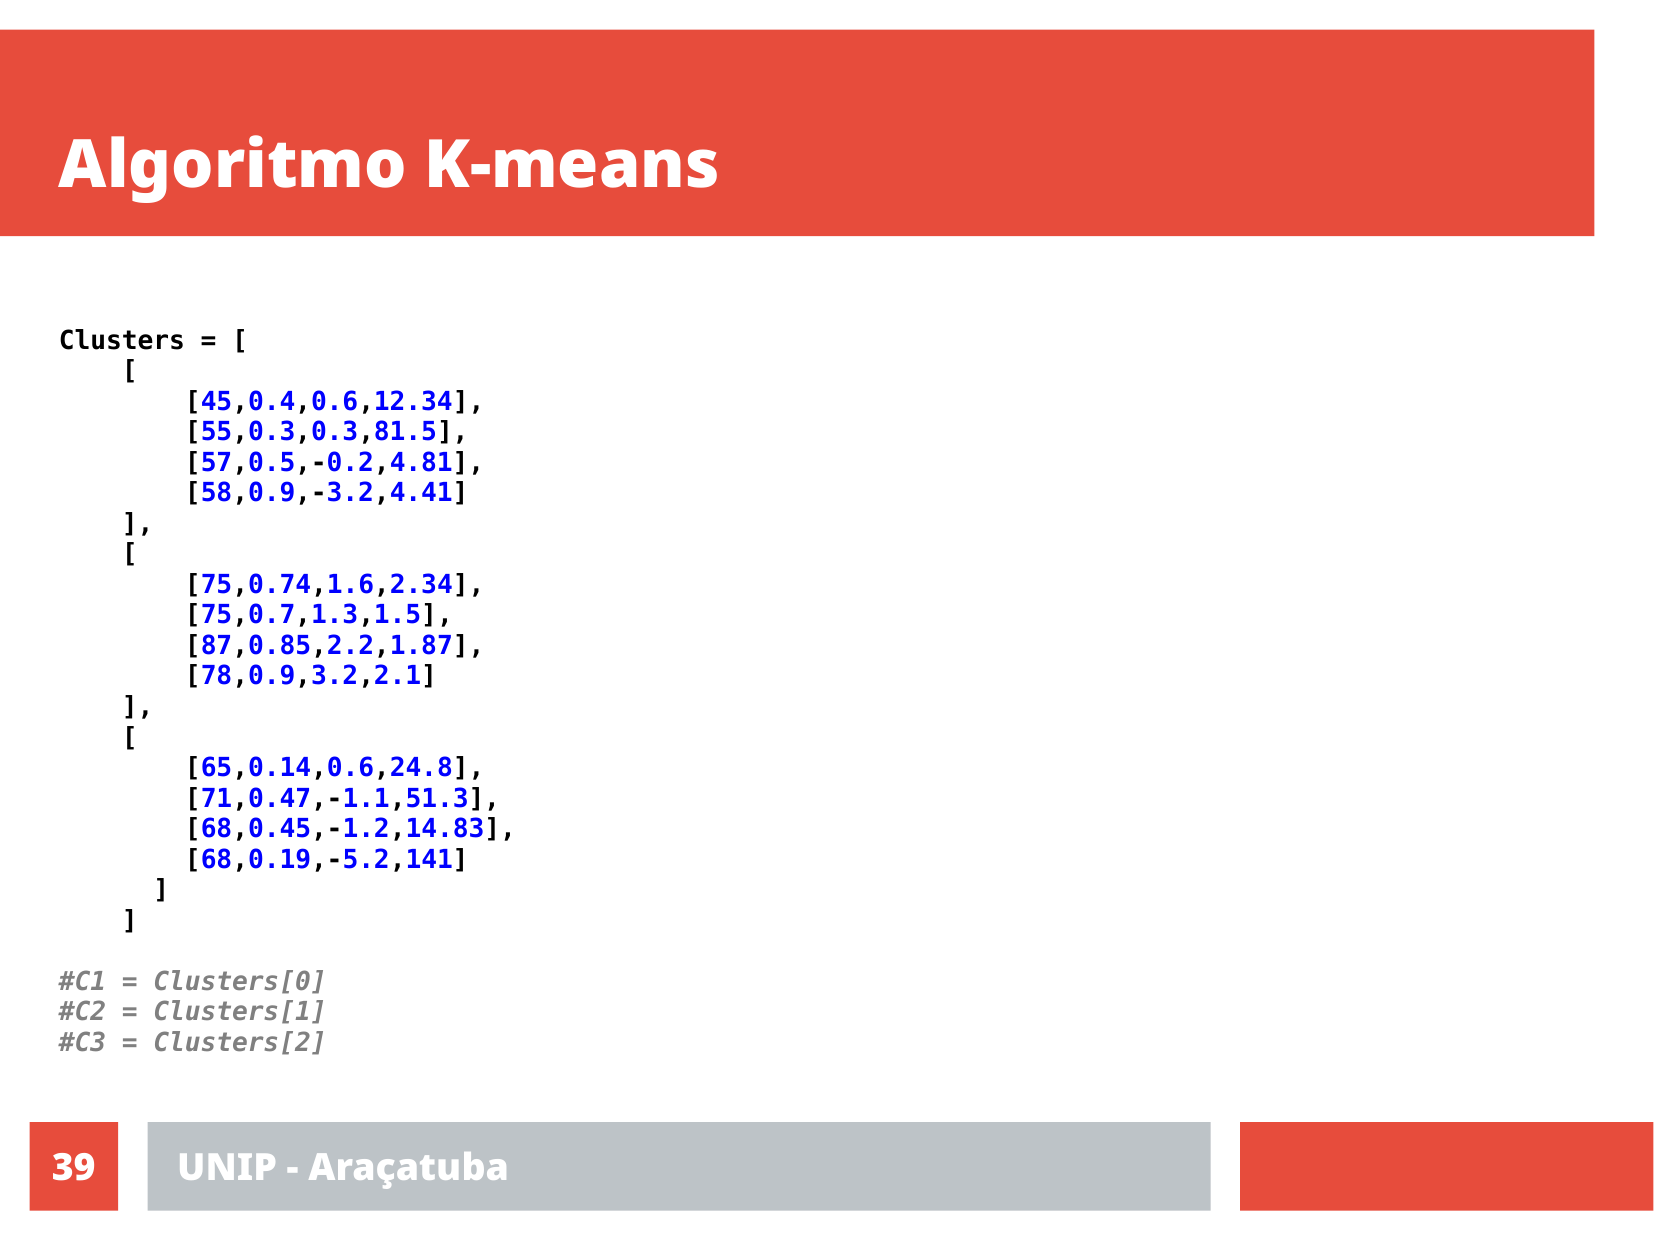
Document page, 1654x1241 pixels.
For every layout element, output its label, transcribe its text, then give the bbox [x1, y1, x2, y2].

title Algoritmo K-means [59, 59, 1595, 207]
list Clusters = [ [ [45,0.4,0.6,12.34], [55,0.3,0.3,81.5], [57,0.5,-0.2,4.81], [58,0.9,-3.2,4.41] ], [ [75,0.74,1.6,2.34], [75,0.7,1.3,1.5], [87,0.85,2.2,1.87], [78,0.9,3.2,2.1] ], [ [65,0.14,0.6,24.8], [71,0.47,-1.1,51.3], [68,0.45,-1.2,14.83], [68,0.19,-5.2,141] ] ] #C1 = Clusters[0] #C2 = Clusters[1] #C3 = Clusters[2] [59, 324, 1565, 1093]
